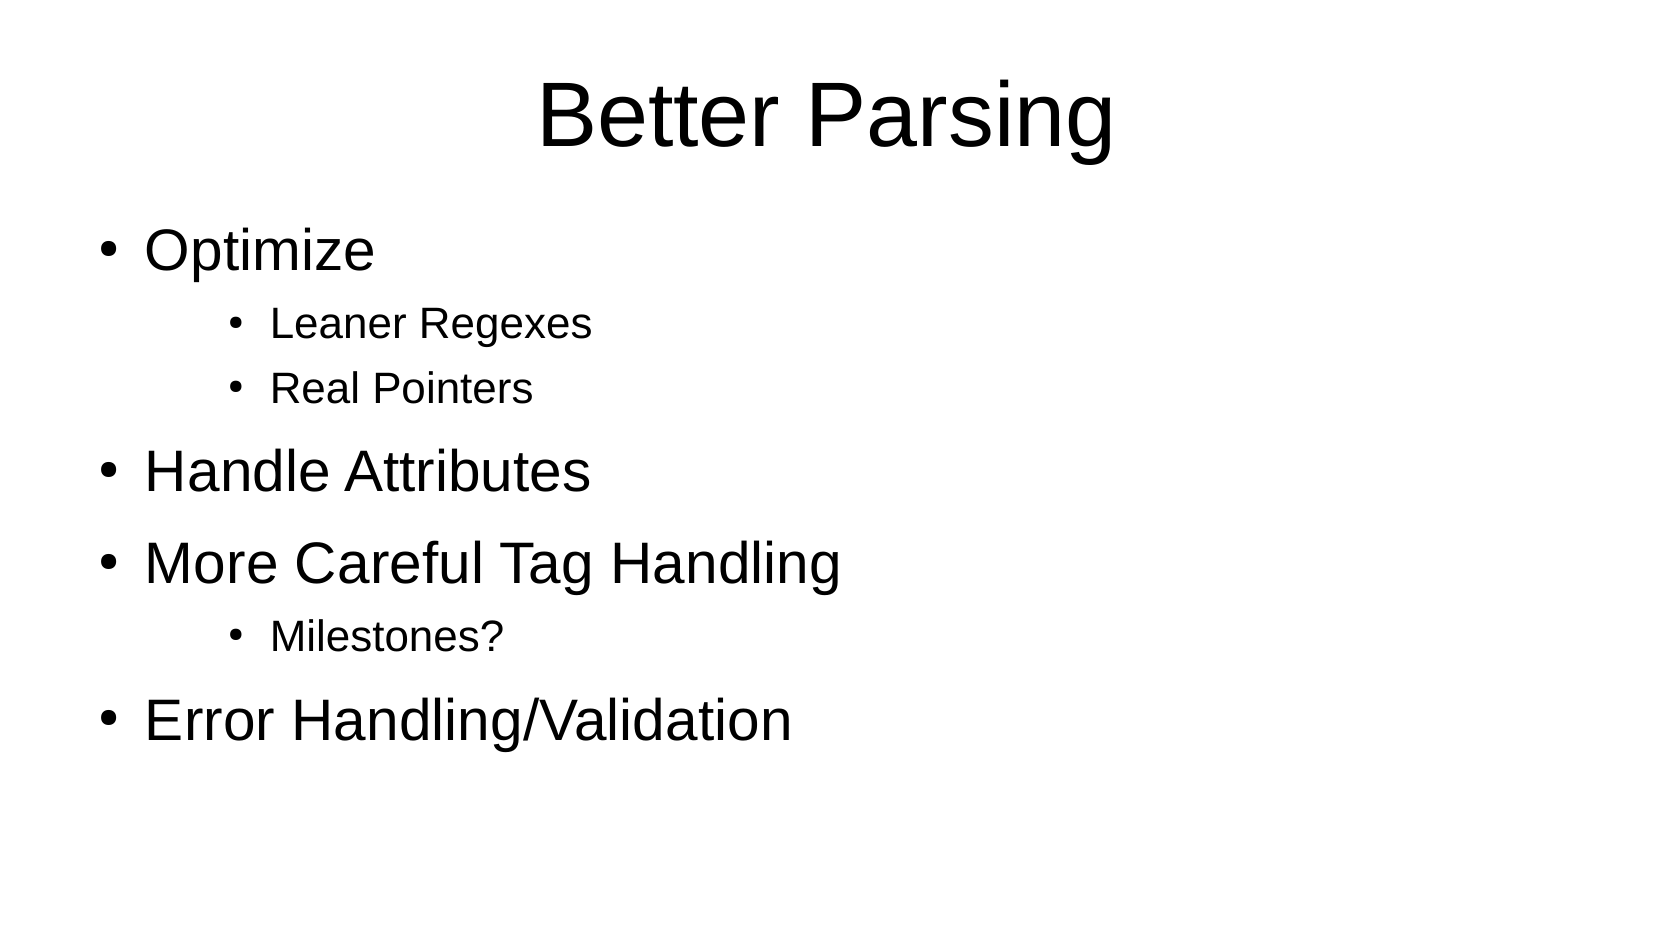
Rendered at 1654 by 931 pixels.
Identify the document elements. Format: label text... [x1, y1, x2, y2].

list Optimize Leaner Regexes Real Pointers Handle Attributes More Careful Tag Handling Milestones? Error Handling/Validation [82, 217, 1571, 758]
title Better Parsing [82, 37, 1571, 193]
